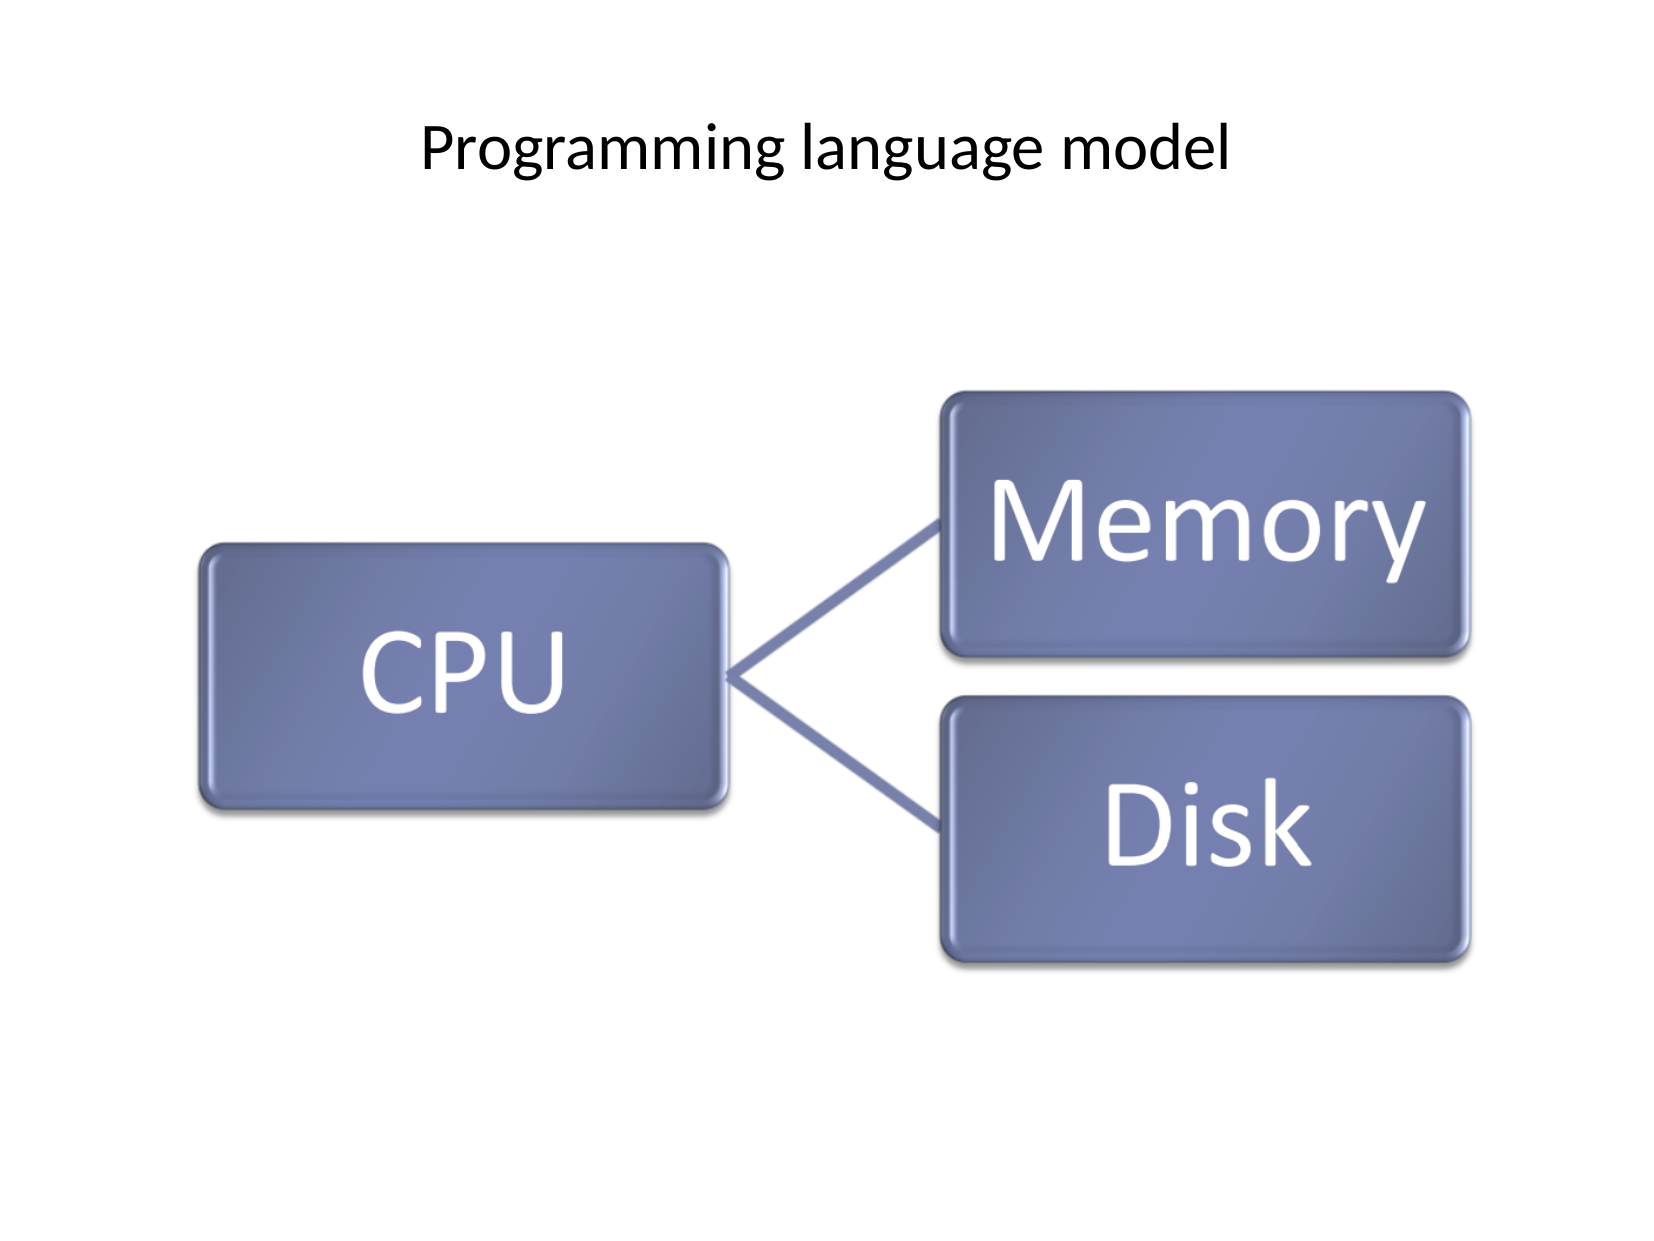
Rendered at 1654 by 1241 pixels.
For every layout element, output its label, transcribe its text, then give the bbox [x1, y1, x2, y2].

picture [181, 380, 1492, 988]
title Programming language model [82, 49, 1571, 257]
